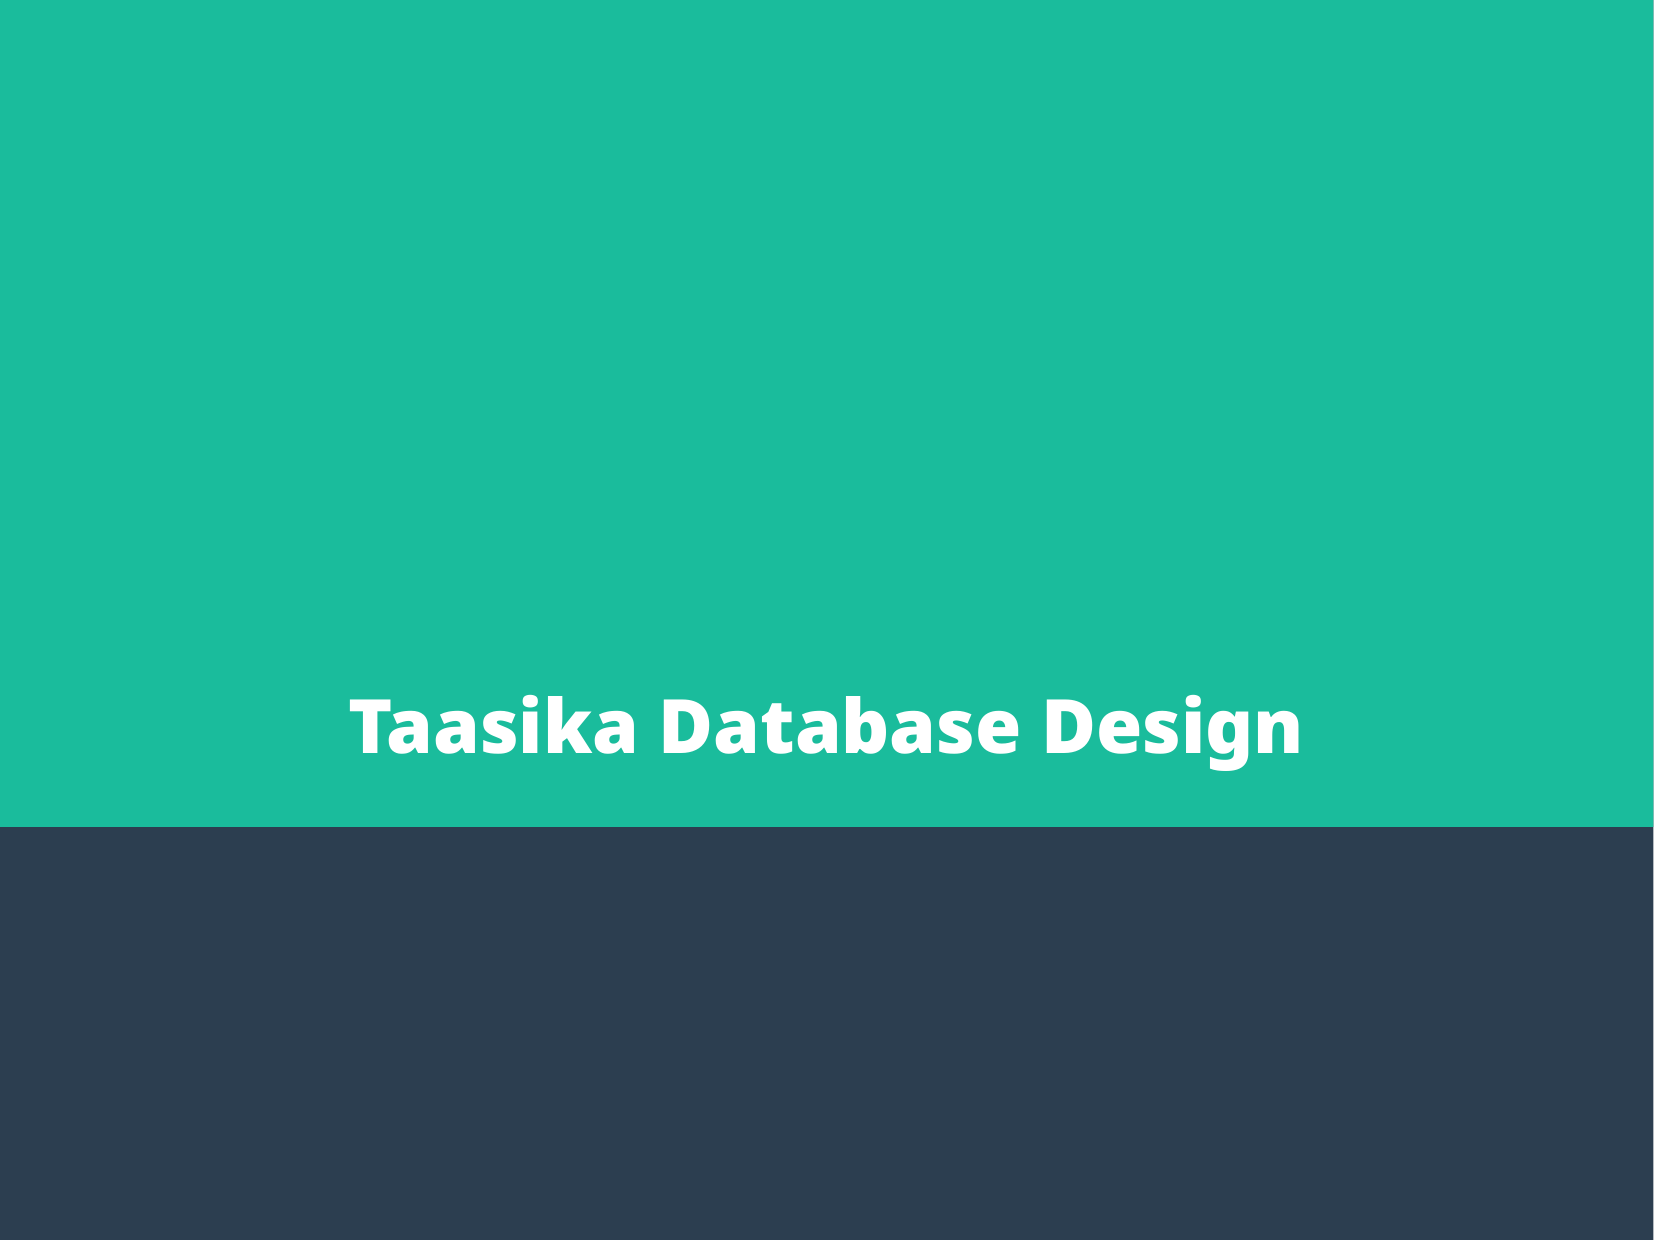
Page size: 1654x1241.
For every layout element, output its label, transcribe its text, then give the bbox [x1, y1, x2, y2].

title Taasika Database Design [59, 620, 1595, 778]
